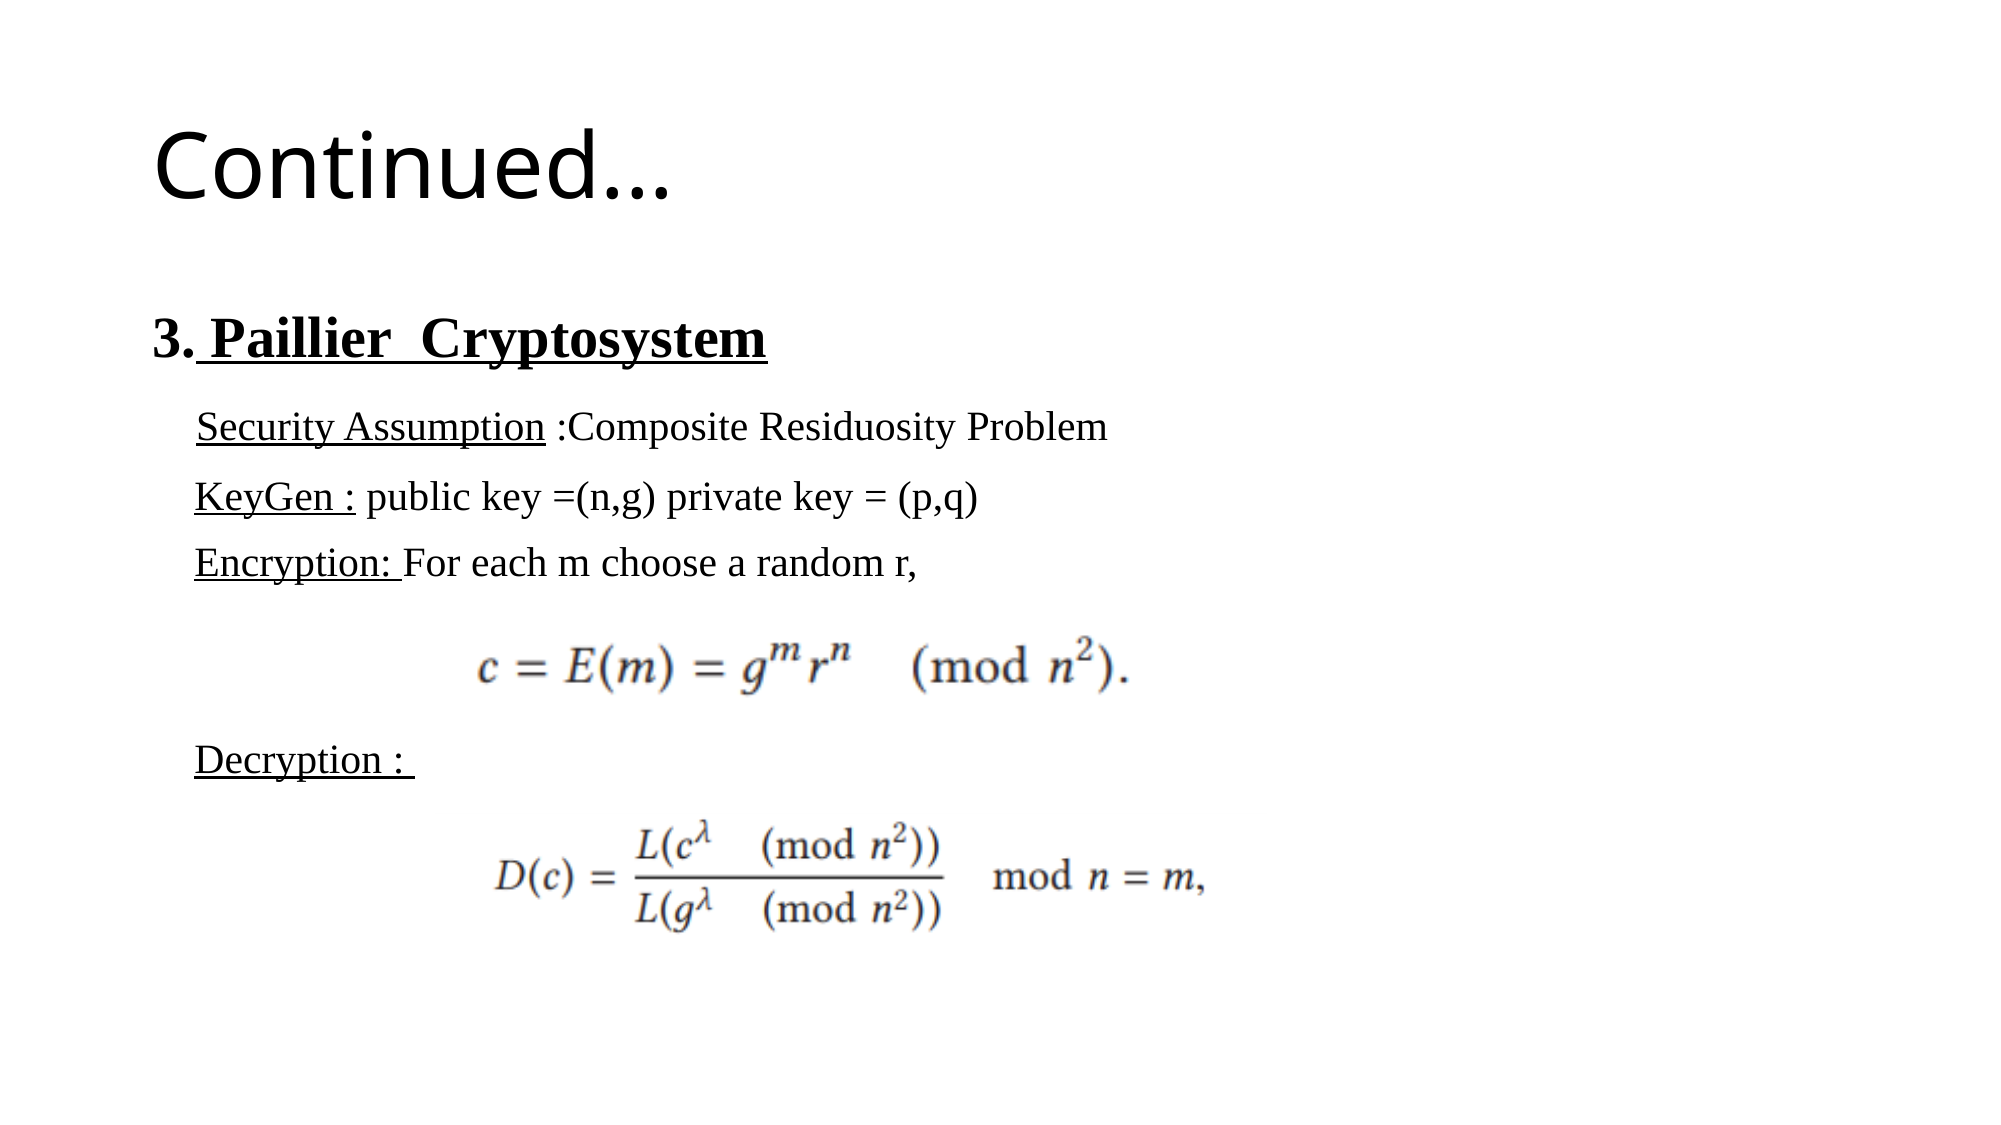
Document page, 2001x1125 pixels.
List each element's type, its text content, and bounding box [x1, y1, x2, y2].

picture [435, 812, 1267, 947]
picture [331, 617, 1262, 727]
title Continued... [137, 59, 1863, 278]
list 3. Paillier Cryptosystem Security Assumption :Composite Residuosity Problem KeyGen : public key =(n,g) private key = (p,q) Encryption: For each m choose a random r, Decryption : [137, 299, 1863, 1014]
